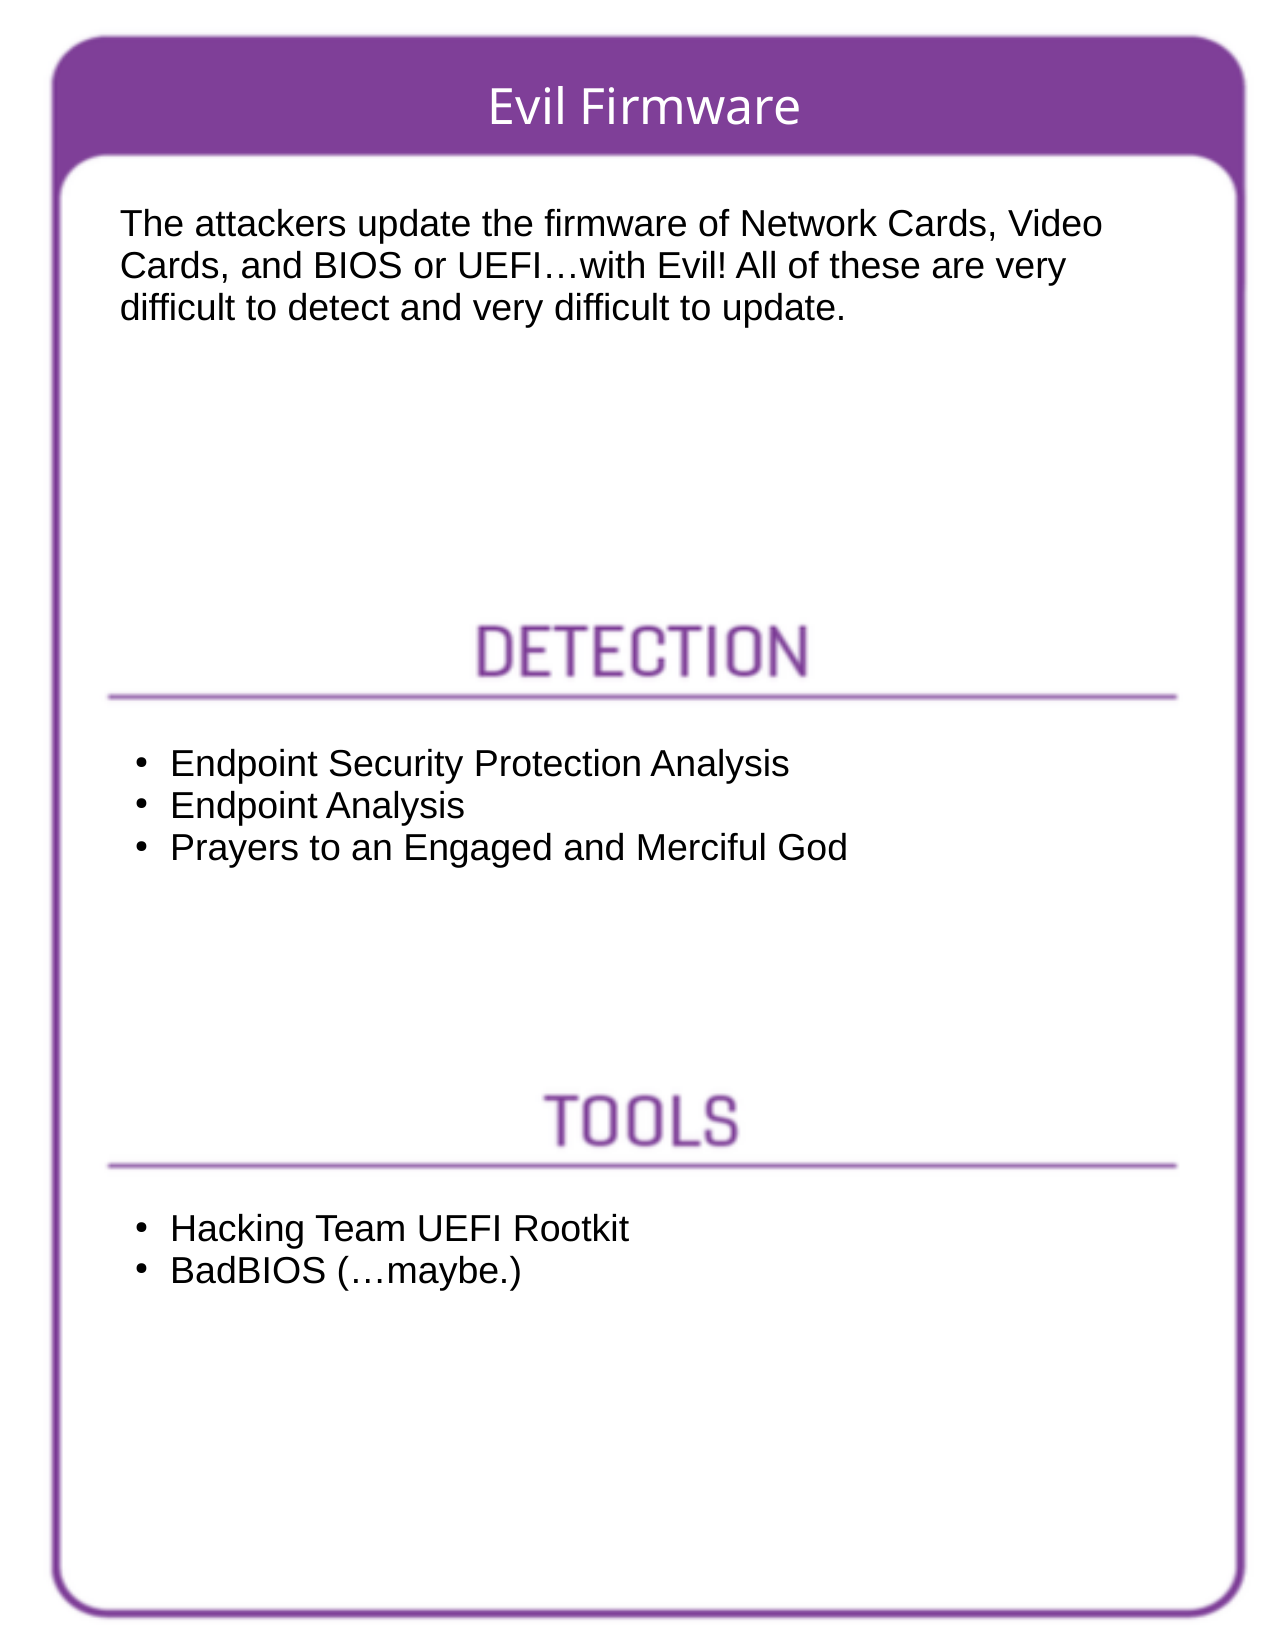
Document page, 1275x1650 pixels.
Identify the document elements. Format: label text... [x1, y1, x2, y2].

text_box Hacking Team UEFI Rootkit BadBIOS (…maybe.) [119, 1199, 1170, 1346]
picture [2, 0, 1275, 1650]
text_box The attackers update the firmware of Network Cards, Video Cards, and BIOS or UEFI…with Evil! All of these are very difficult to detect and very difficult to update. [104, 194, 1185, 336]
text_box Endpoint Security Protection Analysis Endpoint Analysis Prayers to an Engaged and Merciful God [119, 734, 1155, 876]
text_box Evil Firmware [89, 54, 1200, 156]
